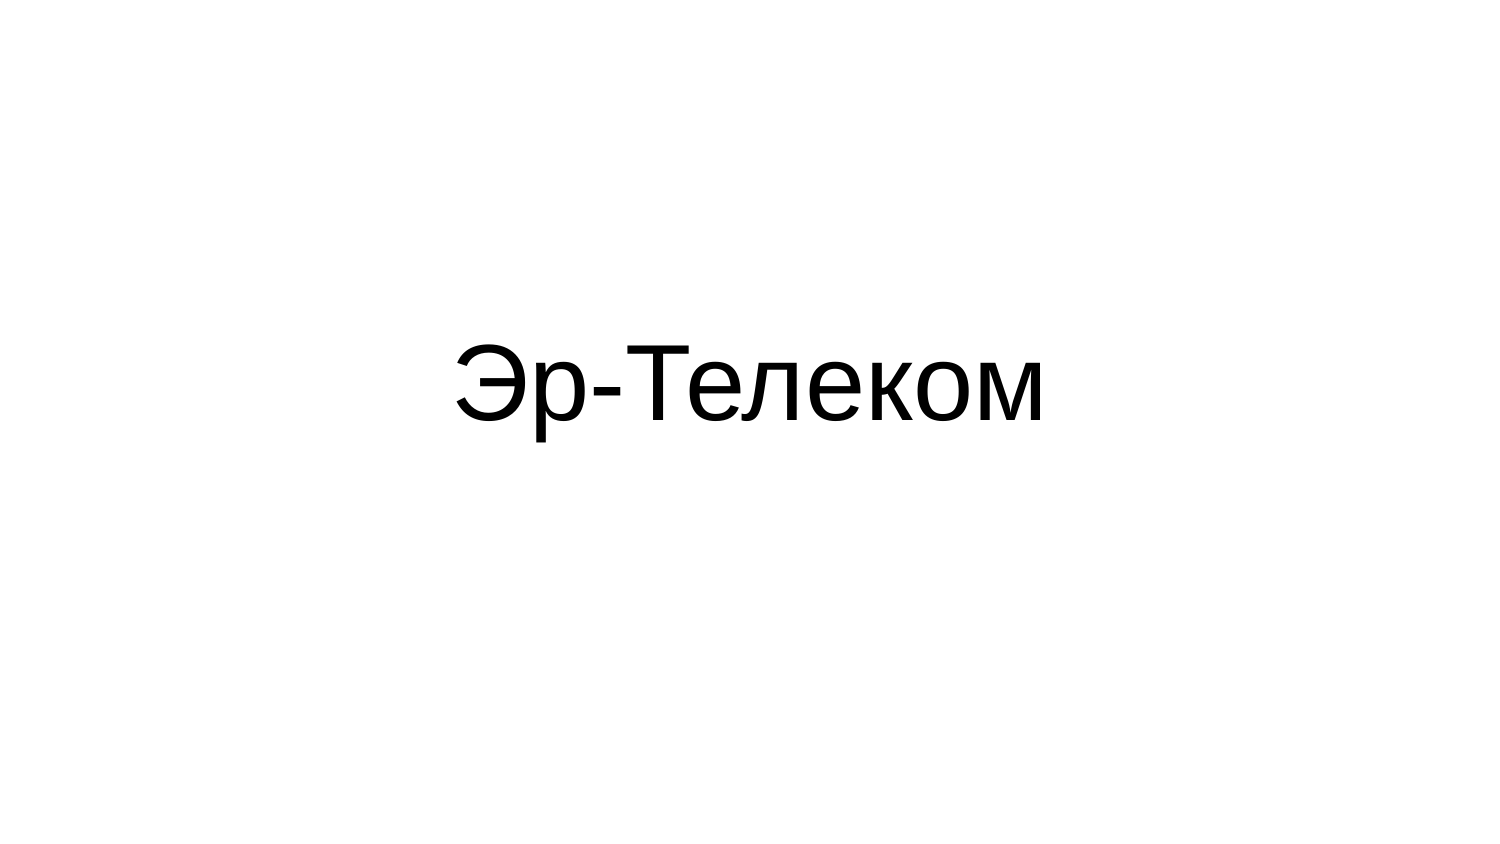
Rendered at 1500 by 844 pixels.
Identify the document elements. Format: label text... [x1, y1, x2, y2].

title Эр-Телеком [51, 122, 1449, 459]
